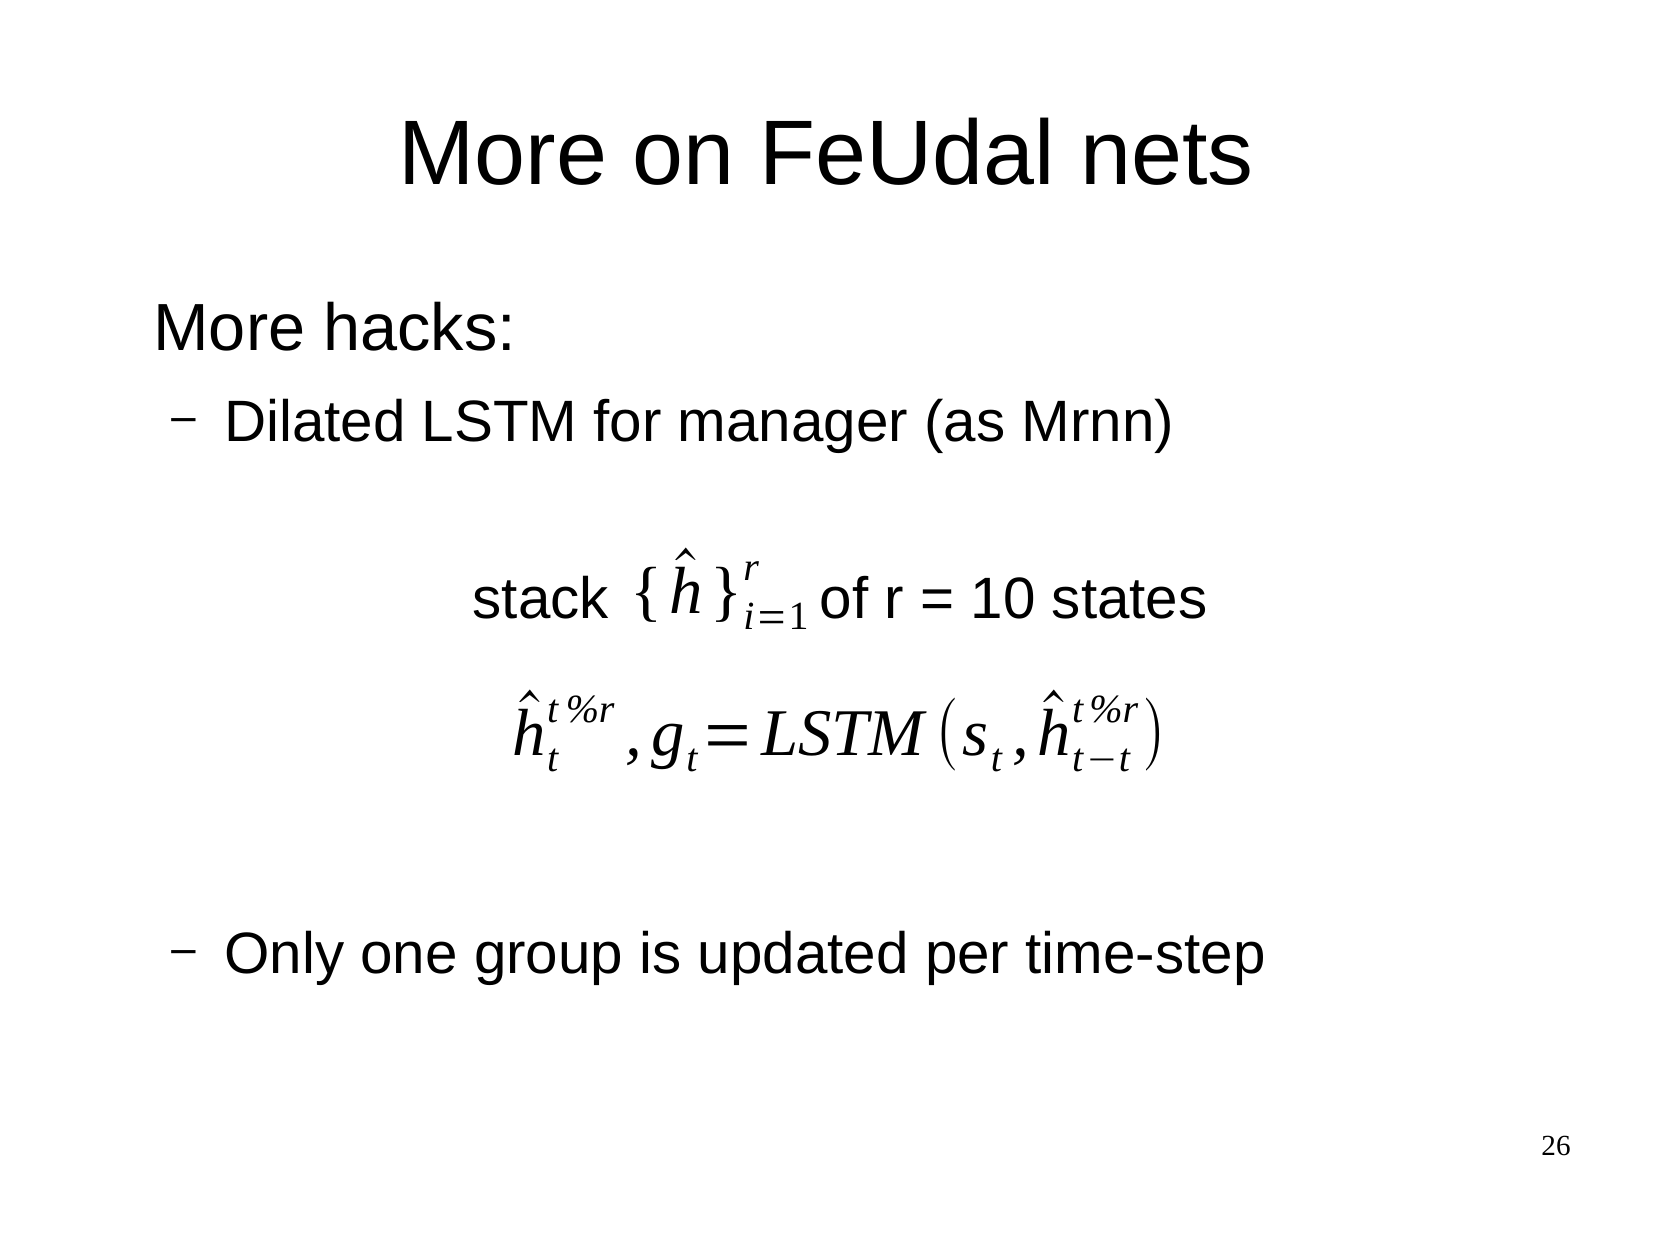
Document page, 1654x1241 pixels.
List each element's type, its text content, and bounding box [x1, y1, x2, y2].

title More on FeUdal nets [82, 49, 1571, 257]
chart [624, 544, 815, 639]
chart [506, 686, 1172, 781]
list More hacks: Dilated LSTM for manager (as Mrnn) stack of r = 10 states Only one group is updated per time-step [82, 290, 1571, 1241]
